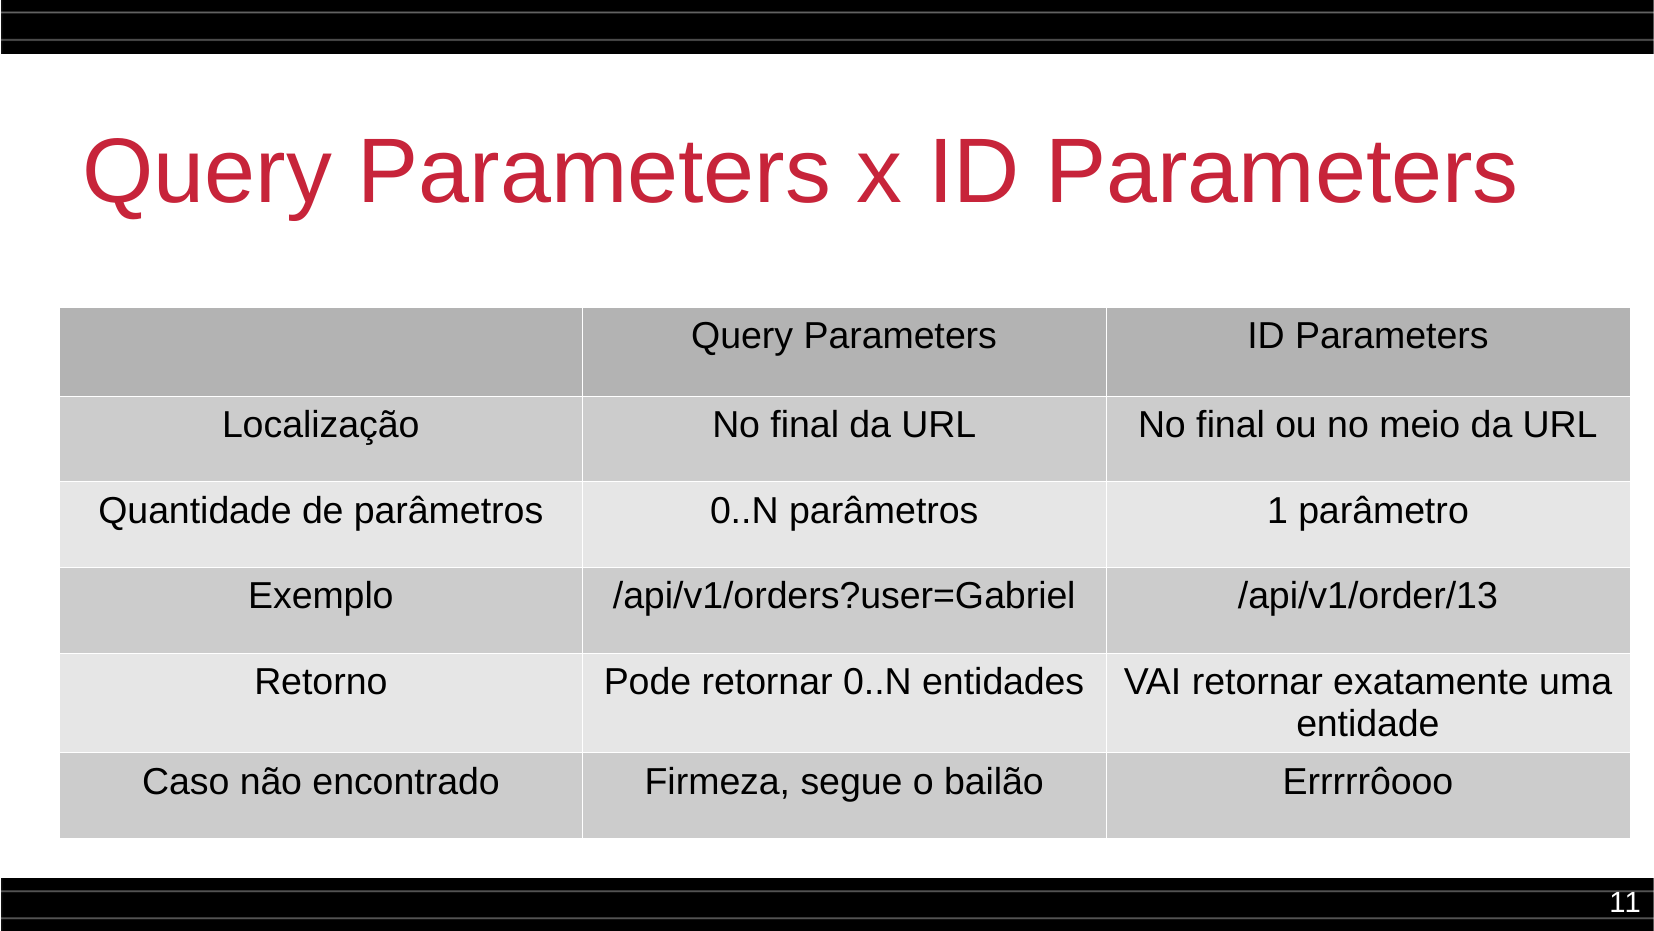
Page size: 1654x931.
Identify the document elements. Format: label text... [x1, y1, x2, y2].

table_cell VAI retornar exatamente uma entidade [1107, 654, 1630, 752]
table_cell Retorno [60, 654, 582, 752]
picture [1, 0, 1654, 54]
table_cell /api/v1/orders?user=Gabriel [583, 568, 1106, 653]
table_cell Exemplo [60, 568, 582, 653]
table_cell Localização [60, 397, 582, 481]
table_cell No final ou no meio da URL [1107, 397, 1630, 481]
table_cell Firmeza, segue o bailão [583, 753, 1106, 838]
table_cell 1 parâmetro [1107, 482, 1630, 567]
table_cell 0..N parâmetros [583, 482, 1106, 567]
table_header [60, 308, 582, 396]
table_cell Caso não encontrado [60, 753, 582, 838]
table_cell No final da URL [583, 397, 1106, 481]
picture [1, 878, 1654, 931]
table_cell Pode retornar 0..N entidades [583, 654, 1106, 752]
title Query Parameters x ID Parameters [82, 92, 1571, 249]
table_cell /api/v1/order/13 [1107, 568, 1630, 653]
table_cell Quantidade de parâmetros [60, 482, 582, 567]
table_header Query Parameters [583, 308, 1106, 396]
table_header ID Parameters [1107, 308, 1630, 396]
table_cell Errrrrôooo [1107, 753, 1630, 838]
